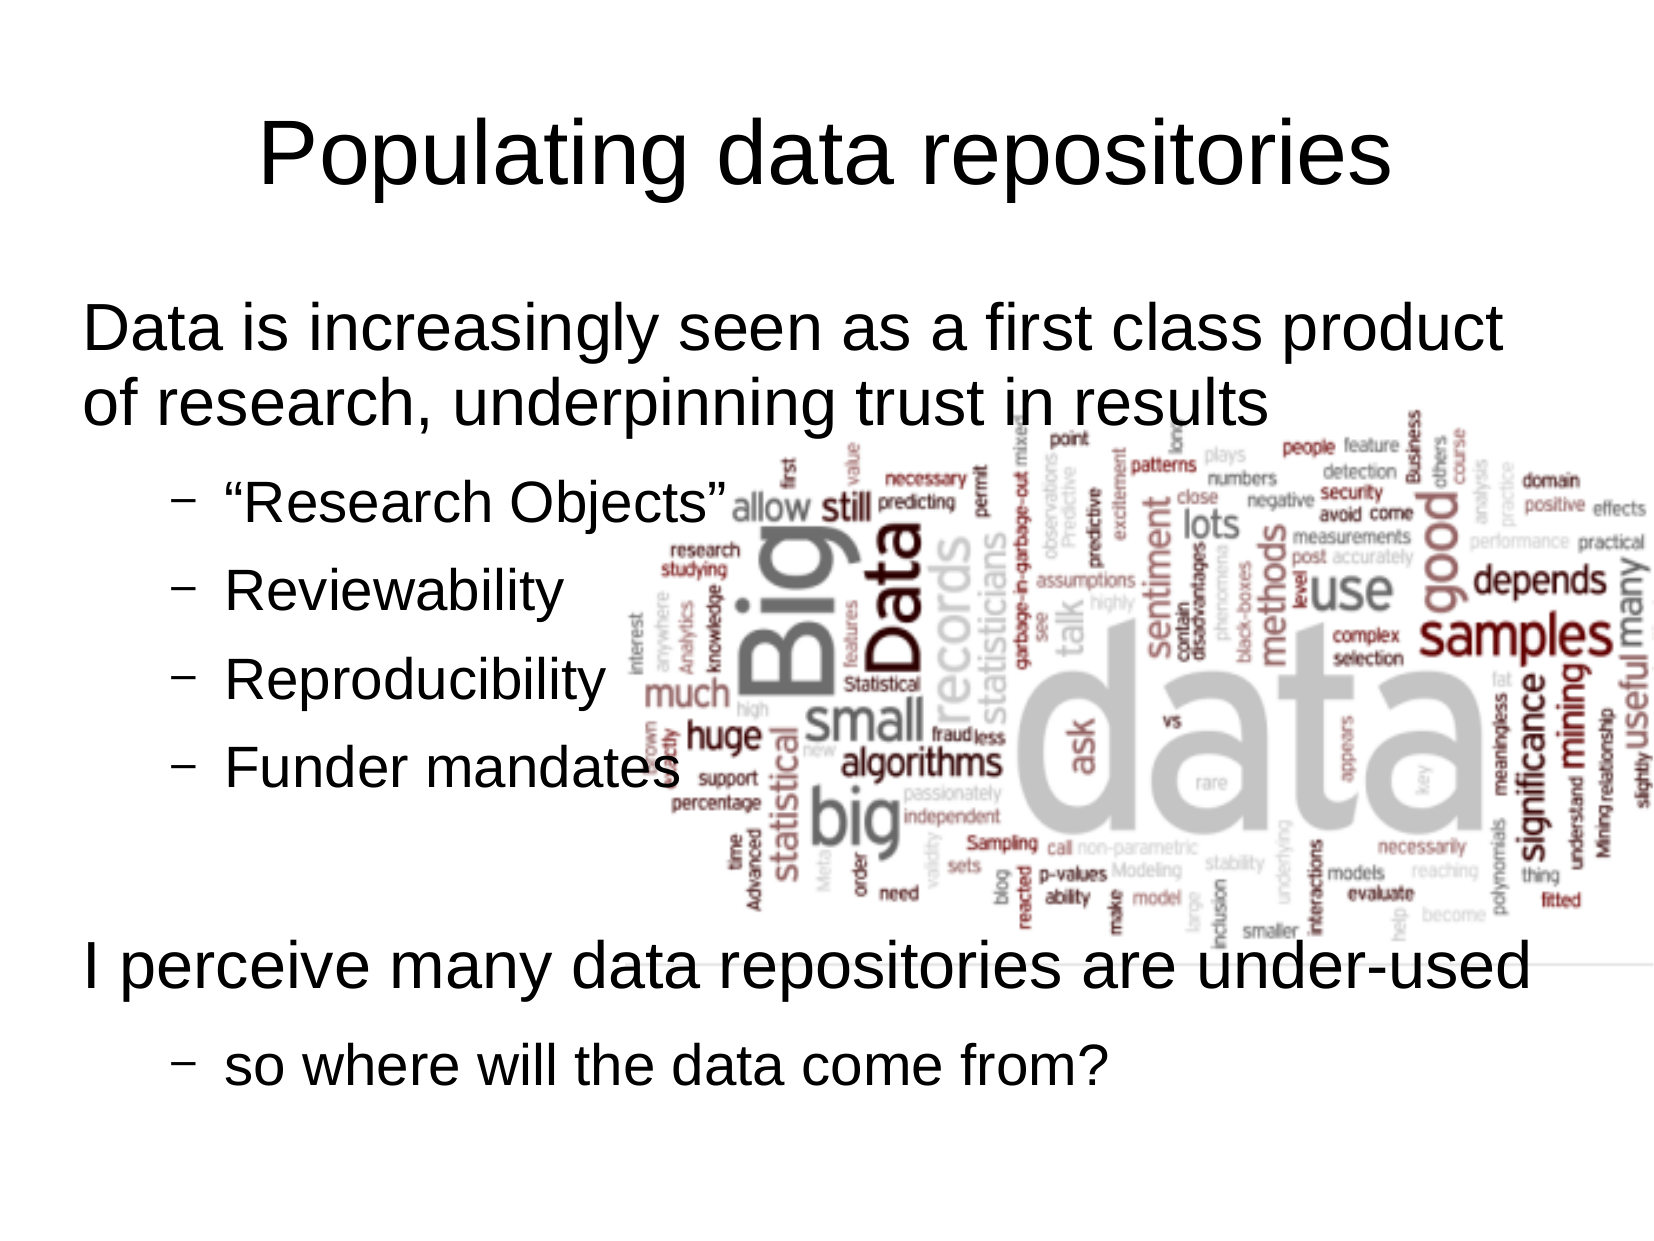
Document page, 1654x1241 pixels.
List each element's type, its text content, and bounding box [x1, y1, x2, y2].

picture [1571, 406, 1654, 969]
title Populating data repositories [82, 49, 1571, 257]
list Data is increasingly seen as a first class product of research, underpinning trust in results “Research Objects” Reviewability Reproducibility Funder mandates I perceive many data repositories are under-used so where will the data come from? [82, 290, 1571, 1182]
